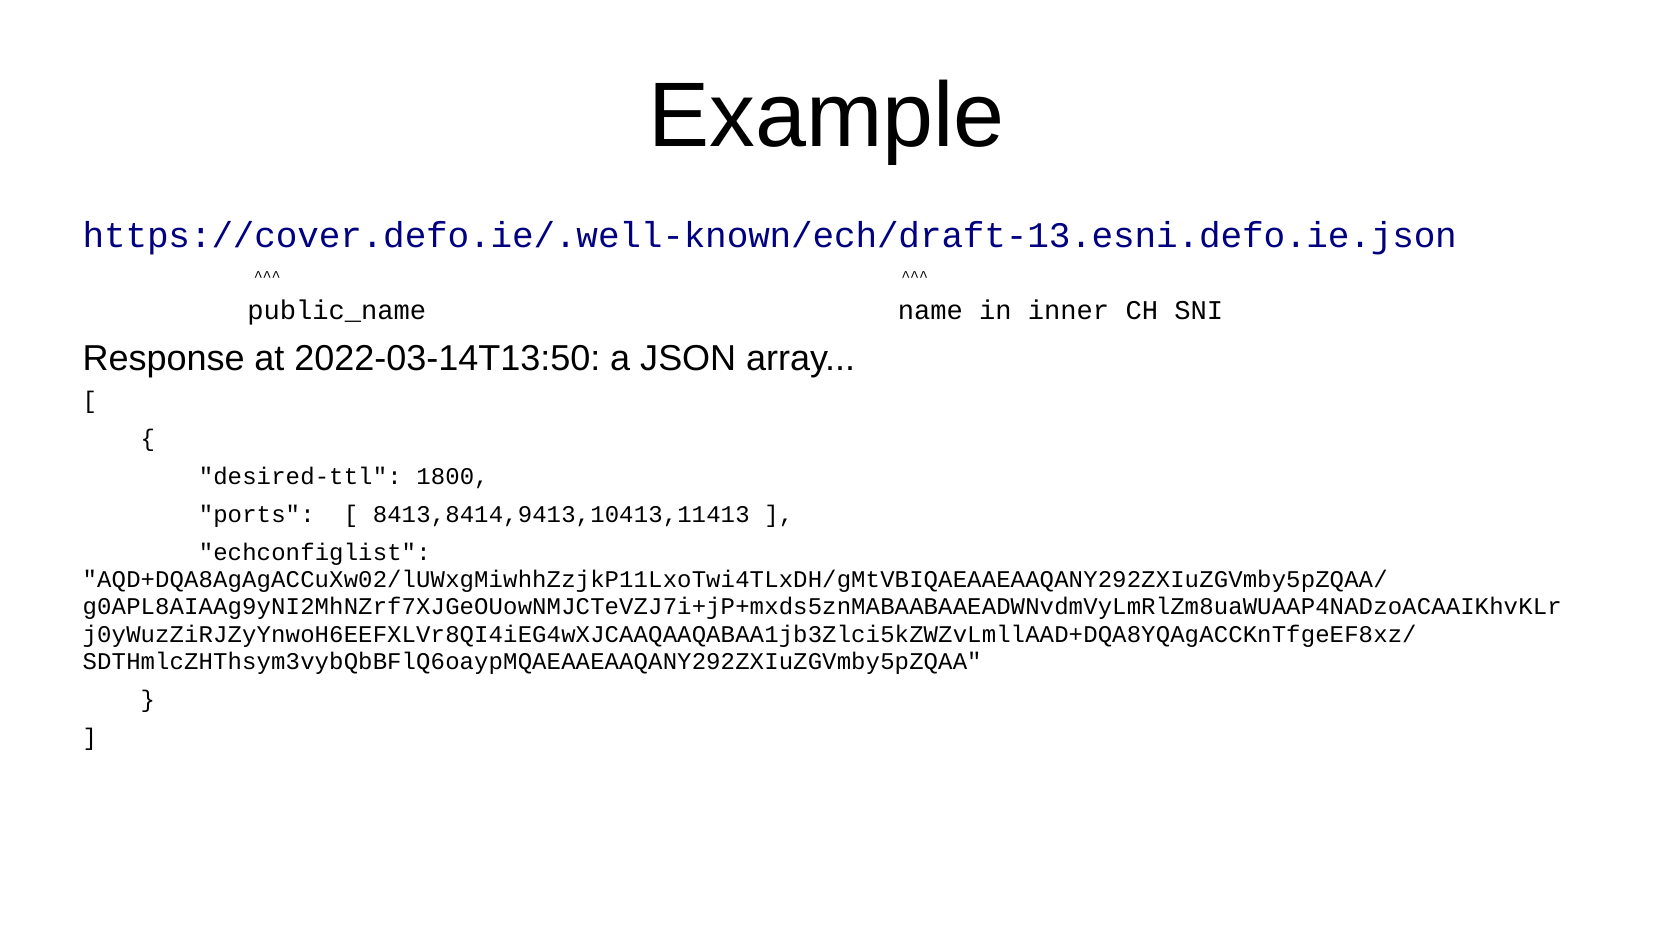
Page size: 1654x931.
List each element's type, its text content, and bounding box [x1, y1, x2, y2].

title Example [82, 37, 1571, 193]
list https://cover.defo.ie/.well-known/ech/draft-13.esni.defo.ie.json ^^^ ^^^ public_name name in inner CH SNI Response at 2022-03-14T13:50: a JSON array... [ { "desired-ttl": 1800, "ports": [ 8413,8414,9413,10413,11413 ], "echconfiglist": "AQD+DQA8AgAgACCuXw02/lUWxgMiwhhZzjkP11LxoTwi4TLxDH/gMtVBIQAEAAEAAQANY292ZXIuZGVmby5pZQAA/g0APL8AIAAg9yNI2MhNZrf7XJGeOUowNMJCTeVZJ7i+jP+mxds5znMABAABAAEADWNvdmVyLmRlZm8uaWUAAP4NADzoACAAIKhvKLrj0yWuzZiRJZyYnwoH6EEFXLVr8QI4iEG4wXJCAAQAAQABAA1jb3Zlci5kZWZvLmllAAD+DQA8YQAgACCKnTfgeEF8xz/SDTHmlcZHThsym3vybQbBFlQ6oaypMQAEAAEAAQANY292ZXIuZGVmby5pZQAA" } ] [82, 217, 1571, 758]
